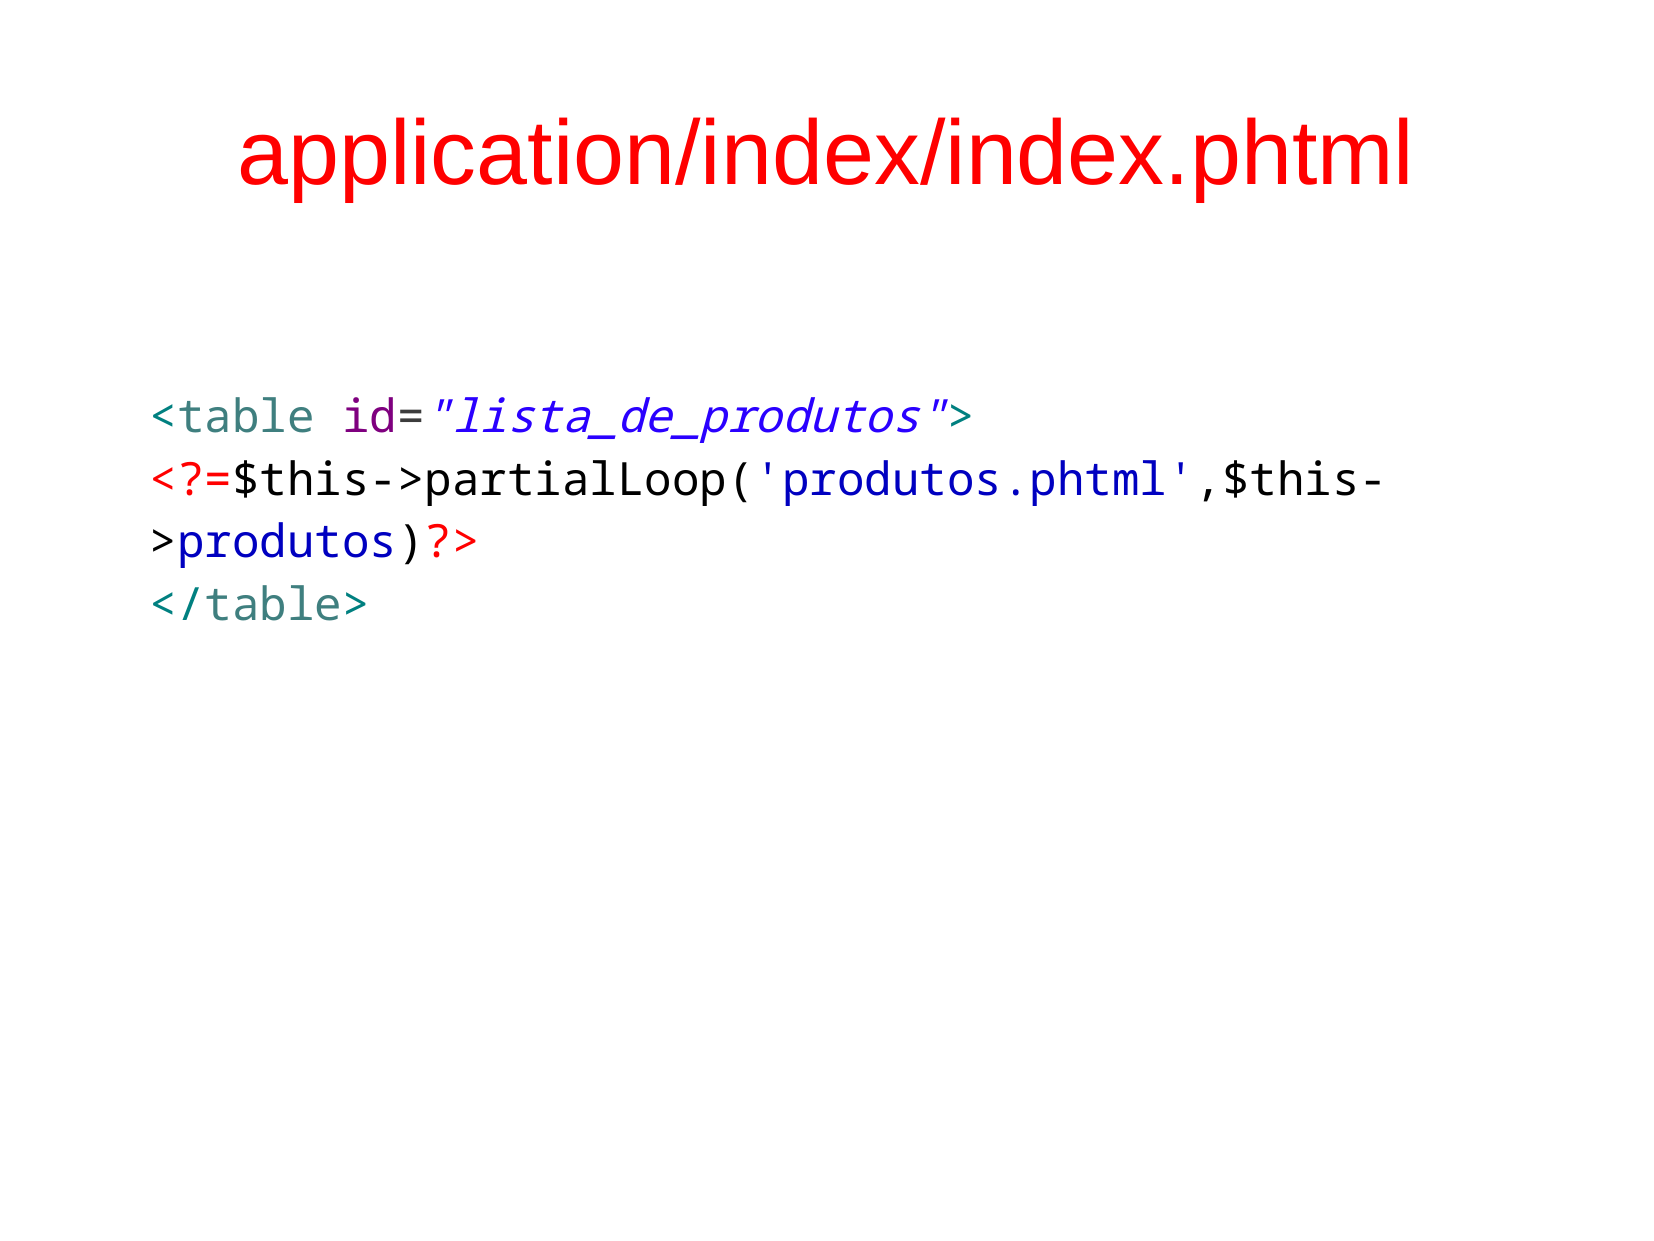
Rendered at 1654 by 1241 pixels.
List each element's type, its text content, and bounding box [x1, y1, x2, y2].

text_box <table id="lista_de_produtos"> <?=$this->partialLoop('produtos.phtml',$this->produtos)?> </table> [135, 376, 1568, 1071]
title application/index/index.phtml [82, 49, 1571, 257]
